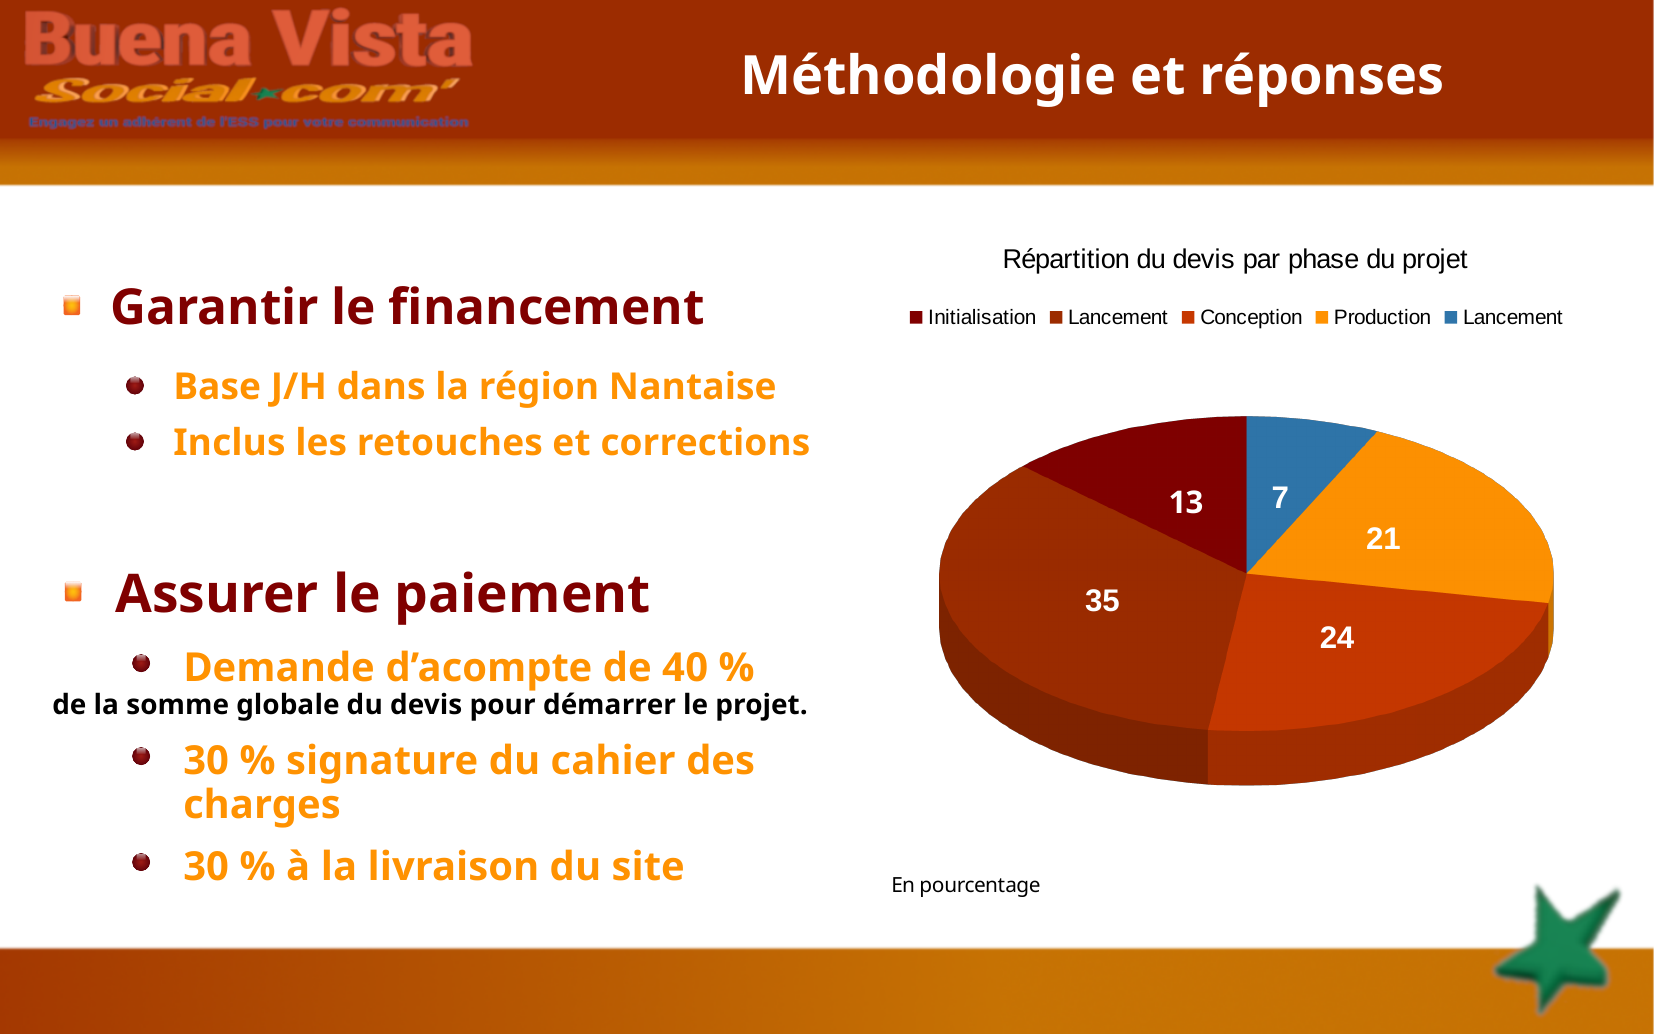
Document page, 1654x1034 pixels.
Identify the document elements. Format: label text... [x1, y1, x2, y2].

list Assurer le paiement Demande d’acompte de 40 % de la somme globale du devis pour démarrer le projet. 30 % signature du cahier des charges 30 % à la livraison du site [47, 555, 814, 909]
picture [0, 0, 1654, 1034]
list Garantir le financement Base J/H dans la région Nantaise Inclus les retouches et corrections [47, 271, 814, 508]
title Méthodologie et réponses [578, 29, 1607, 119]
chart [851, 215, 1619, 915]
